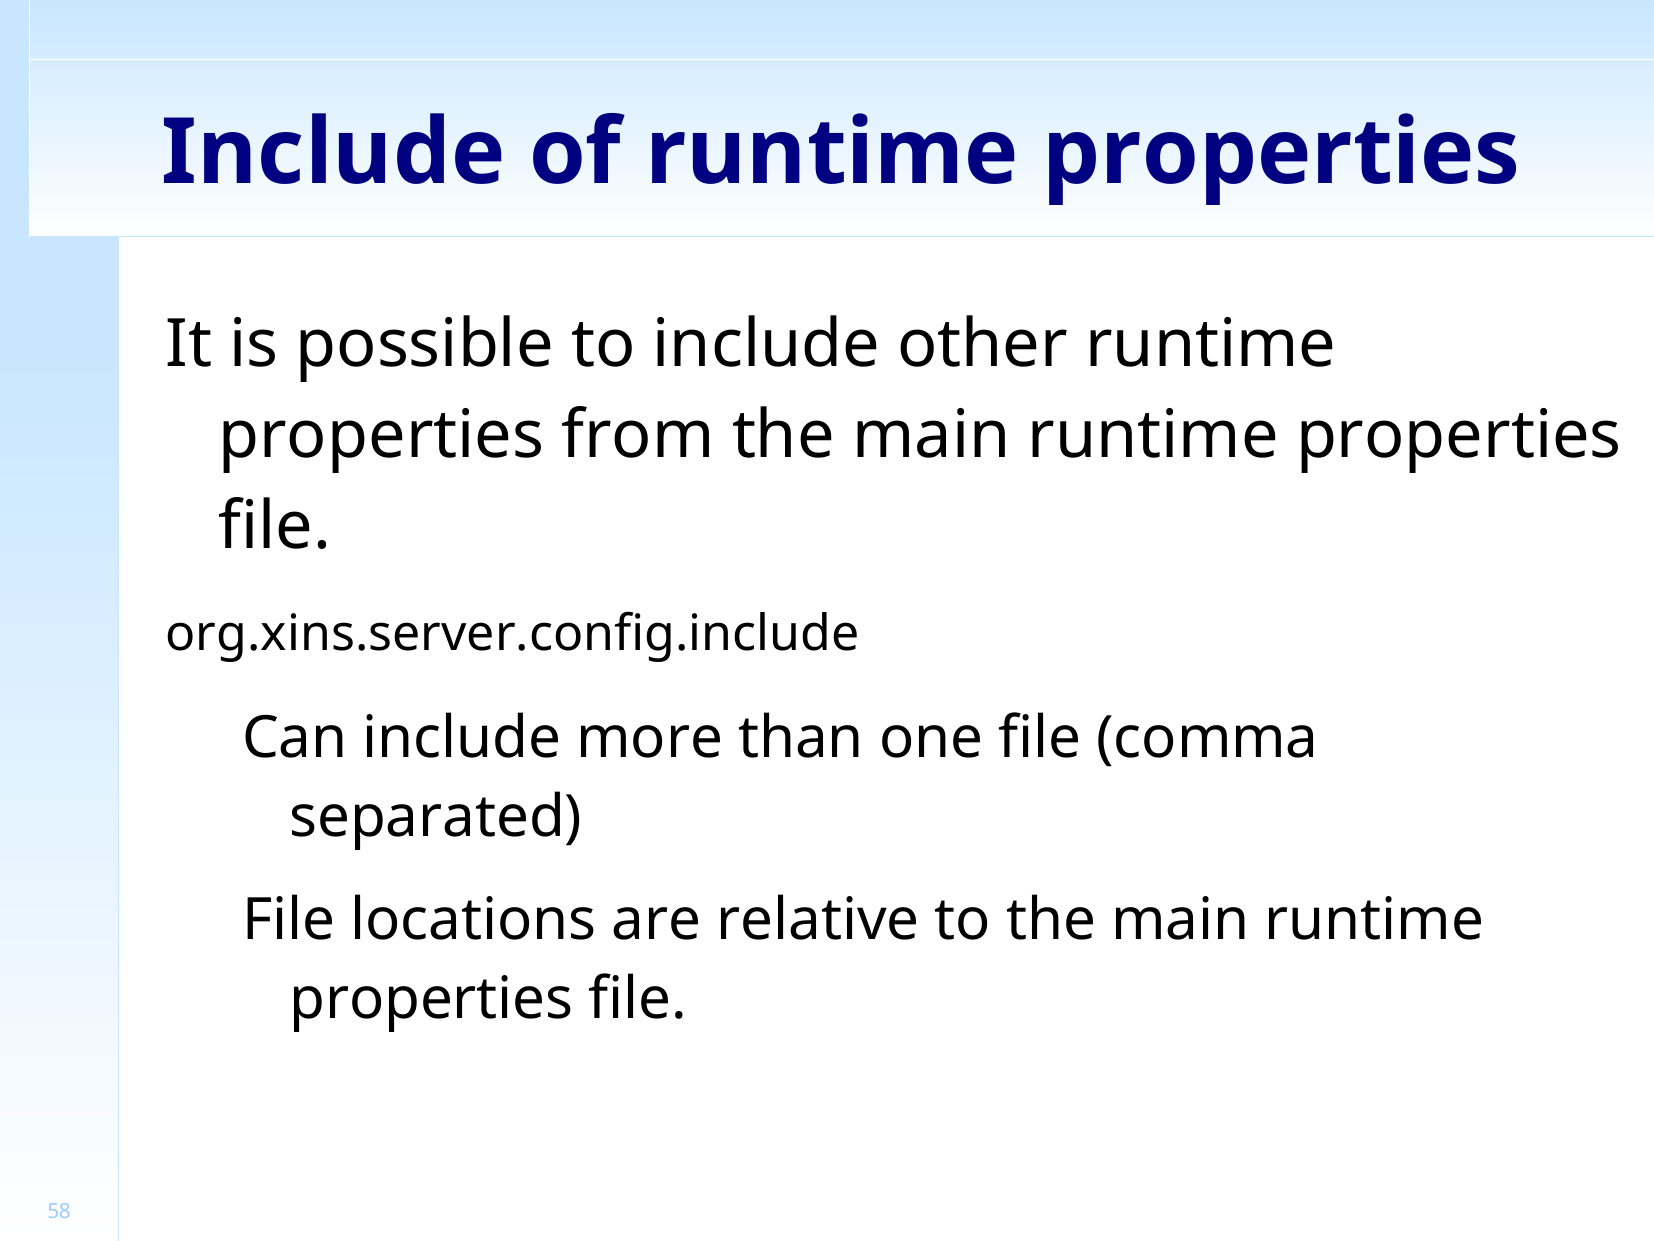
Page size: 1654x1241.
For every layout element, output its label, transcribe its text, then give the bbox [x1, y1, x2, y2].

list It is possible to include other runtime properties from the main runtime properties file. org.xins.server.config.include Can include more than one file (comma separated) File locations are relative to the main runtime properties file. [147, 295, 1625, 1182]
title Include of runtime properties [29, 59, 1654, 237]
